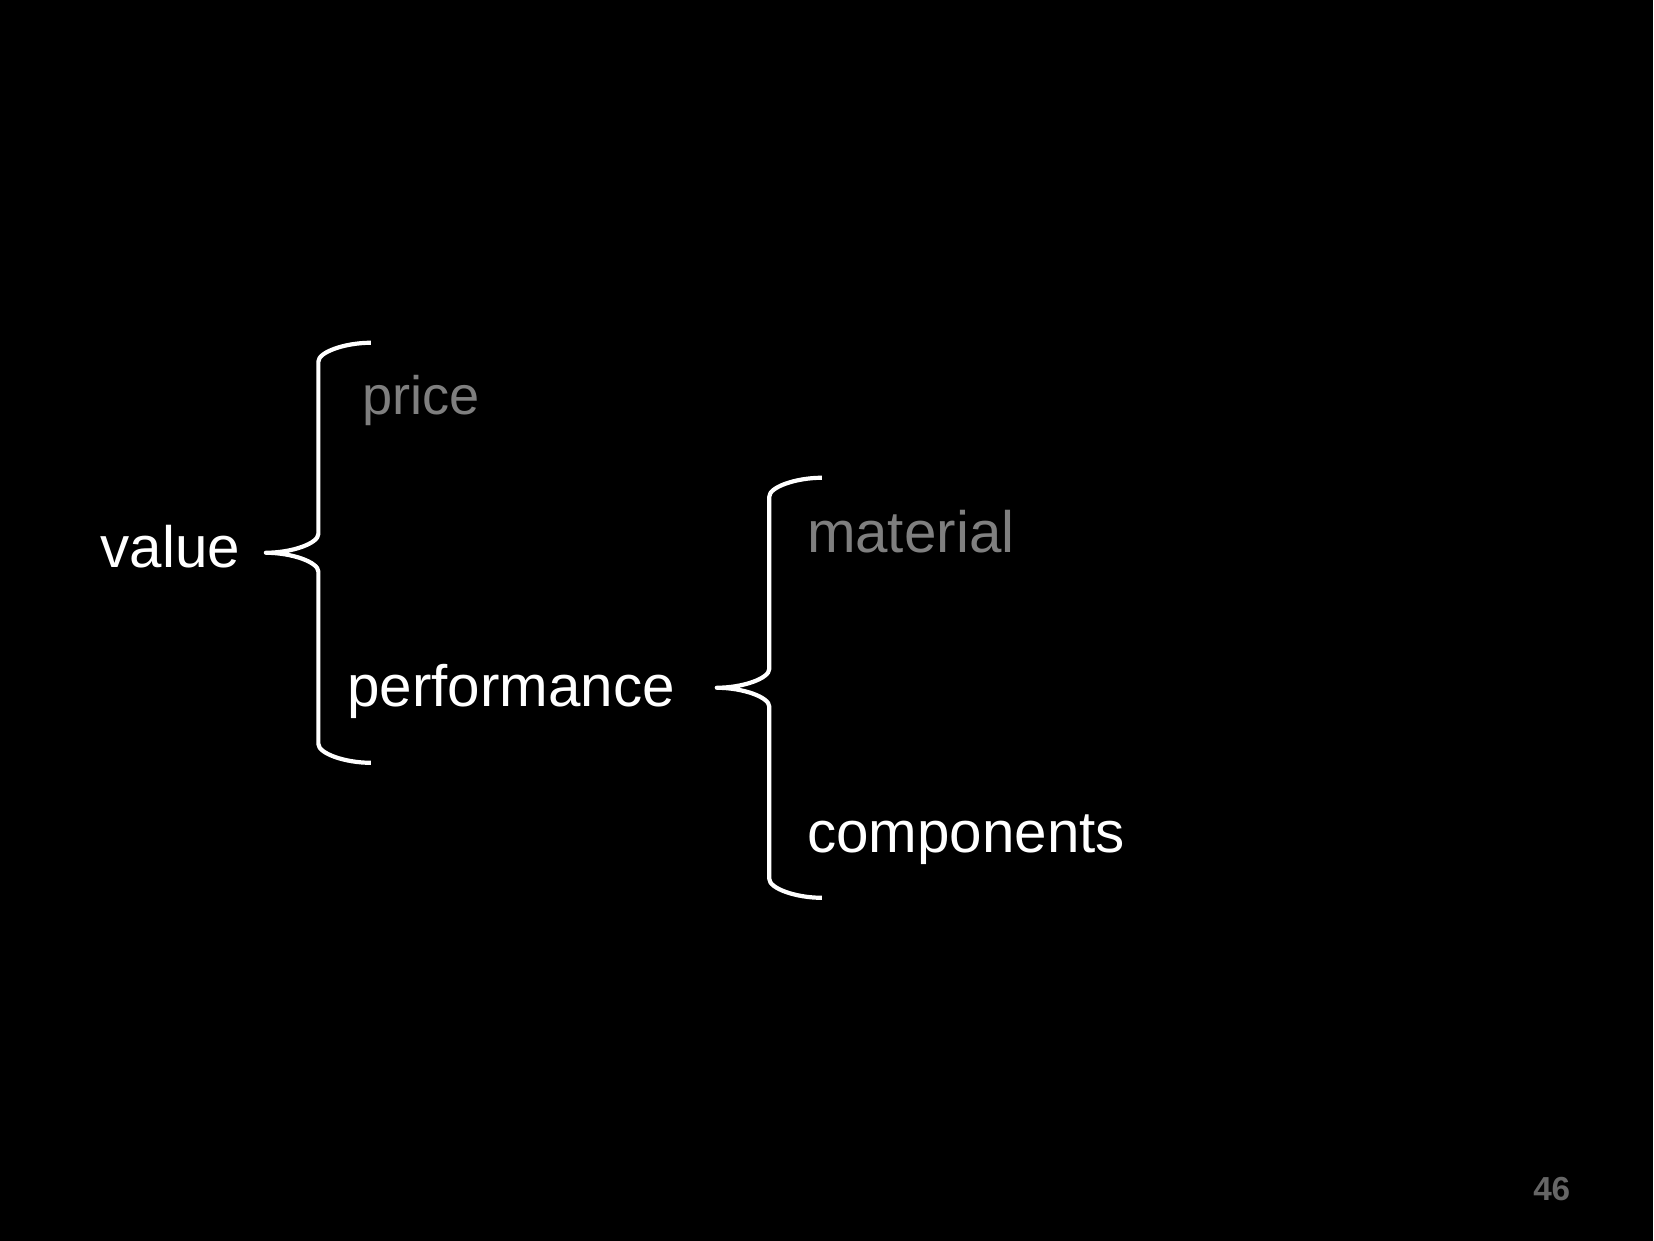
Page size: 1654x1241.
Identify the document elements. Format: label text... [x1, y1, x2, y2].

text_box material [792, 492, 1198, 595]
text_box performance [332, 645, 738, 748]
text_box price [347, 357, 663, 434]
text_box [792, 495, 1052, 571]
text_box value [85, 507, 281, 588]
text_box components [792, 792, 1198, 895]
text_box [346, 360, 512, 436]
